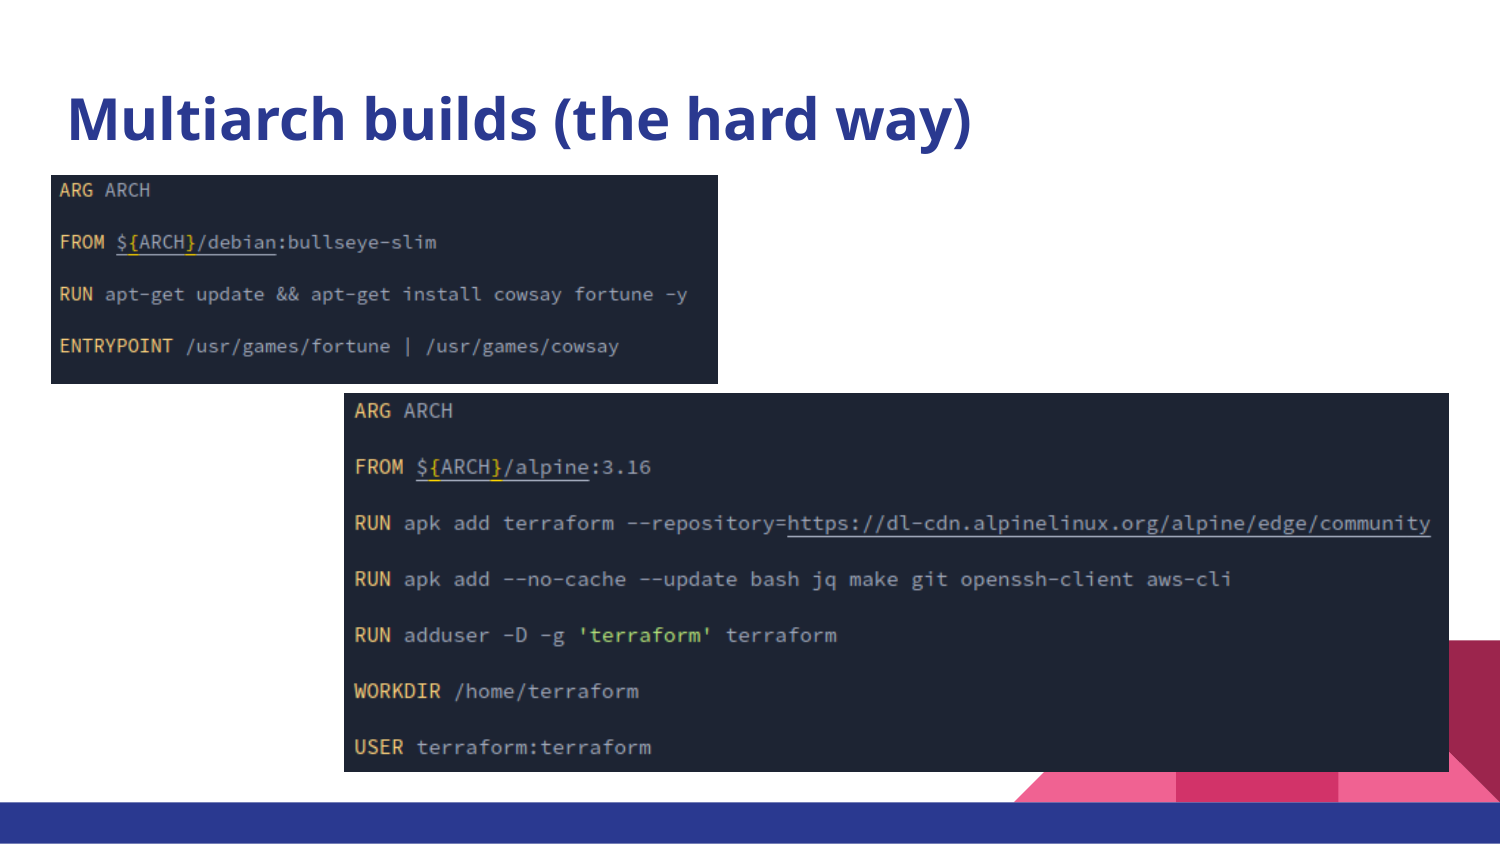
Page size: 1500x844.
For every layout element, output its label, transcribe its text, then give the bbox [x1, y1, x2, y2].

title Multiarch builds (the hard way) [51, 67, 1449, 167]
picture [344, 393, 1449, 772]
picture [51, 175, 718, 384]
